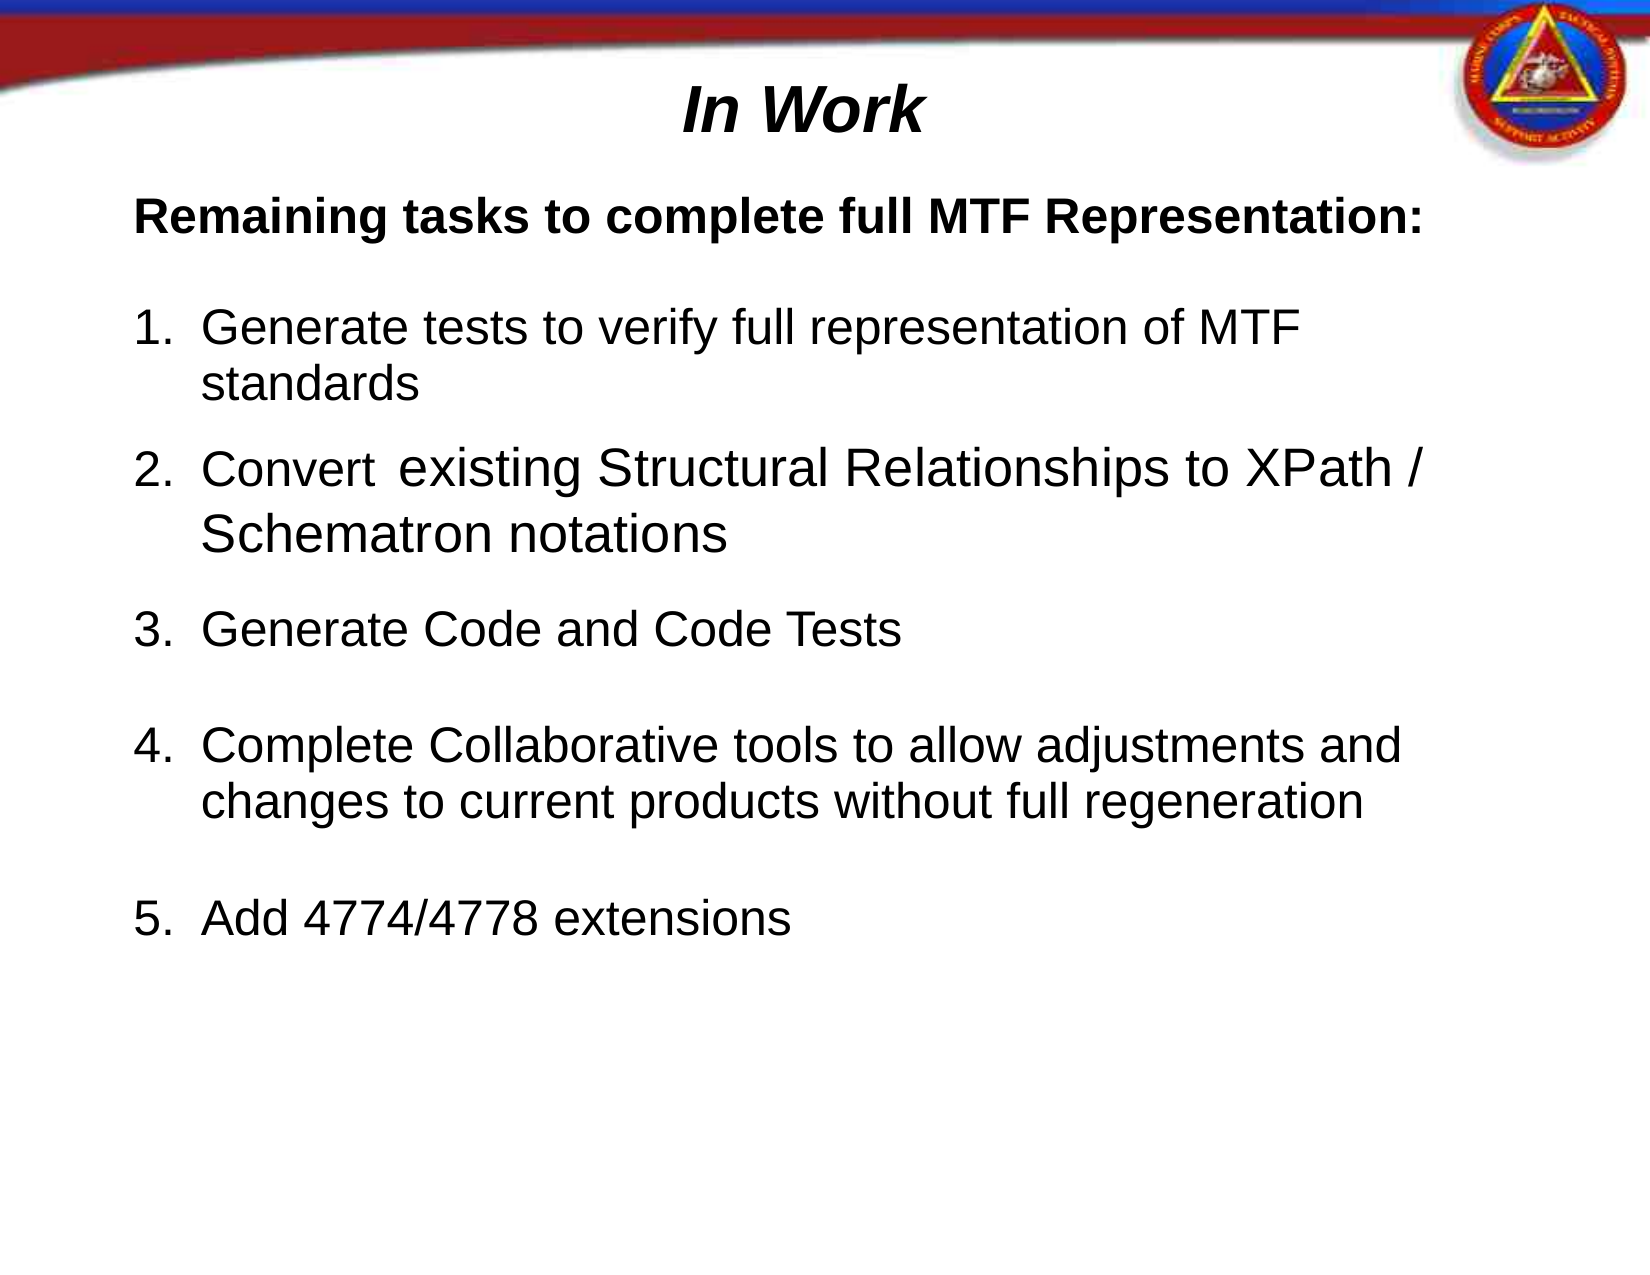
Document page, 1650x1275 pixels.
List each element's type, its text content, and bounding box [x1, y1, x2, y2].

text_box Remaining tasks to complete full MTF Representation: Generate tests to verify full representation of MTF standards Convert existing Structural Relationships to XPath / Schematron notations Generate Code and Code Tests Complete Collaborative tools to allow adjustments and changes to current products without full regeneration Add 4774/4778 extensions [118, 180, 1514, 990]
text_box In Work [88, 64, 1520, 155]
picture [0, 0, 1650, 175]
